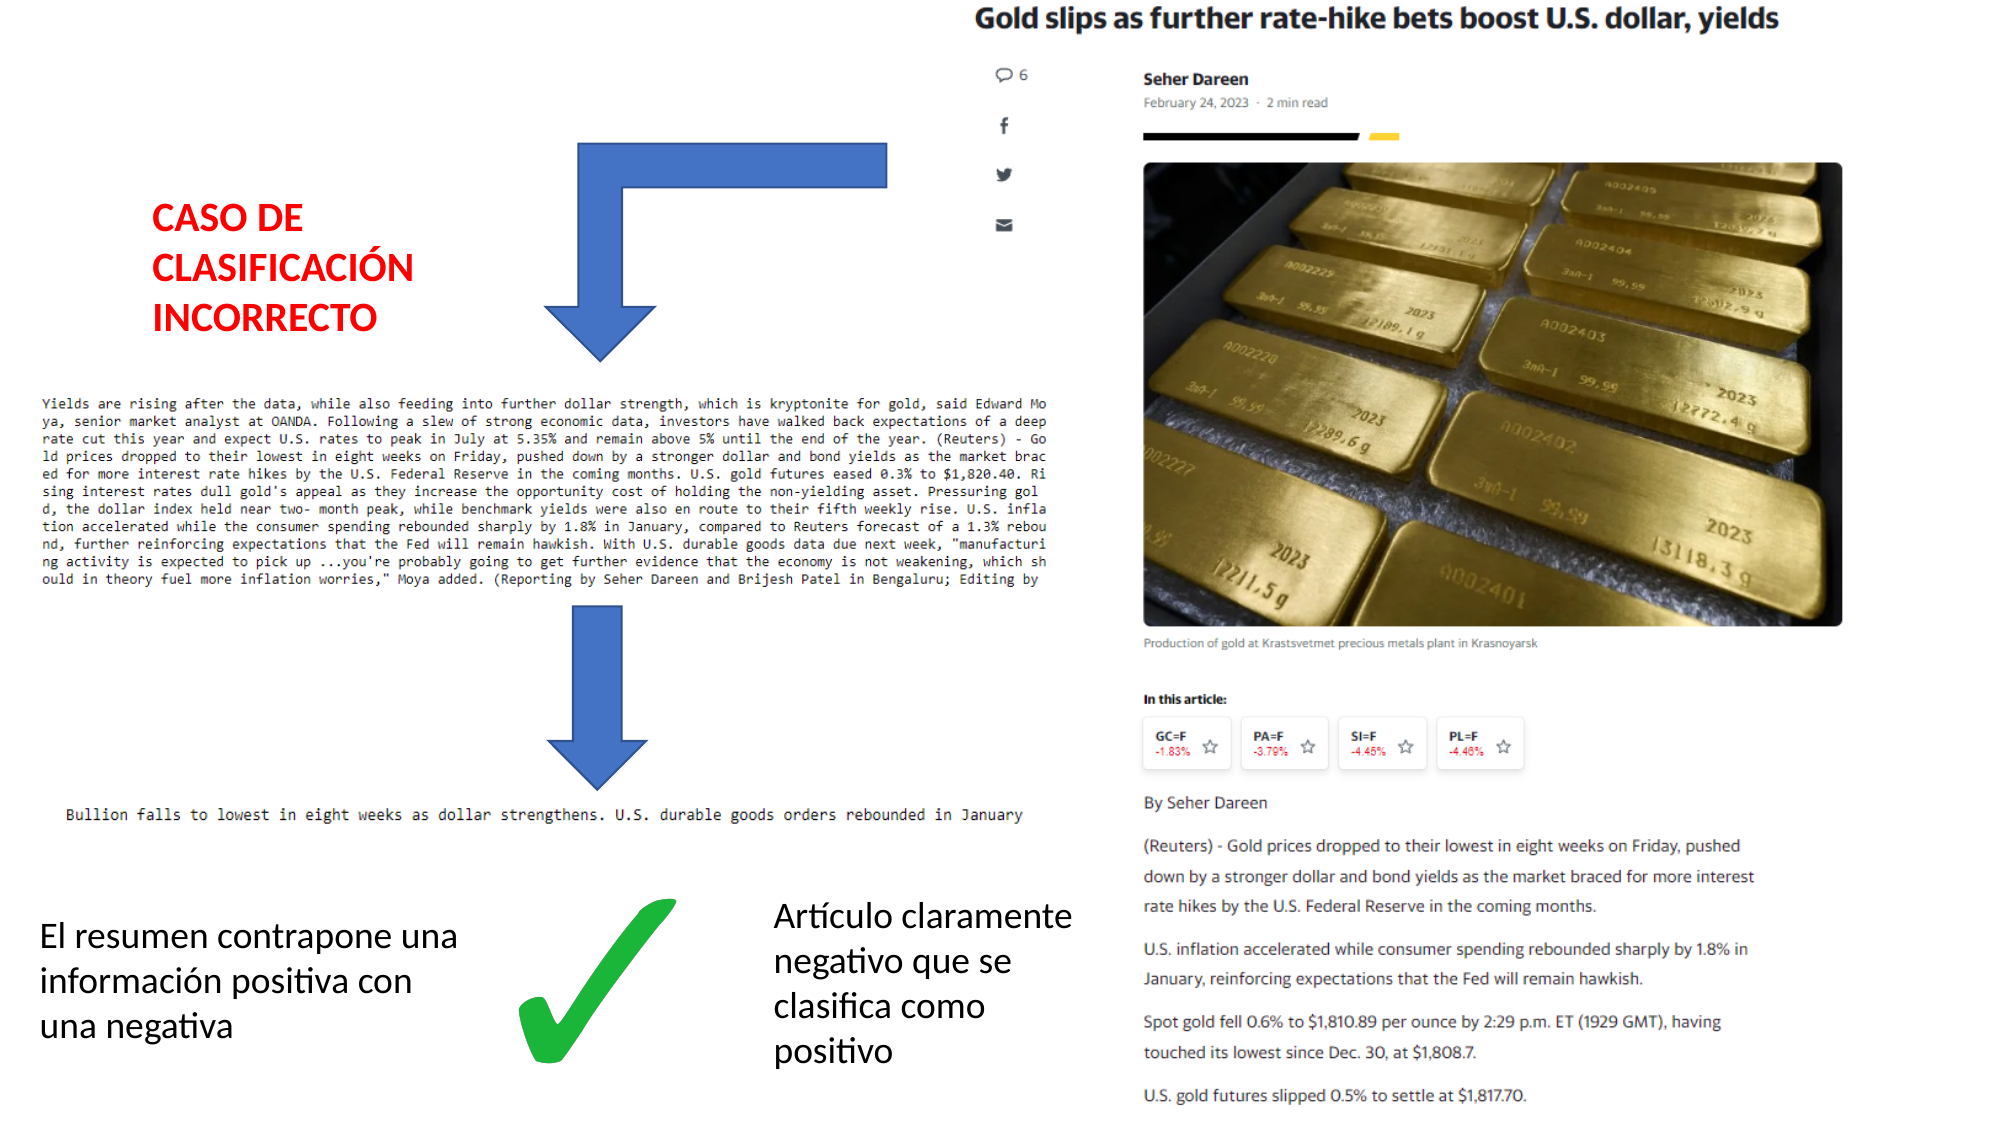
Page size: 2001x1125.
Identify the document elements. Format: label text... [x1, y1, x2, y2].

text_box El resumen contrapone una información positiva con una negativa [24, 903, 488, 1055]
picture [518, 898, 677, 1065]
text_box CASO DE CLASIFICACIÓN INCORRECTO [137, 182, 546, 350]
text_box Artículo claramente negativo que se clasifica como positivo [758, 883, 1094, 1080]
text_box [546, 143, 887, 362]
picture [33, 0, 1851, 1110]
text_box [548, 606, 647, 790]
